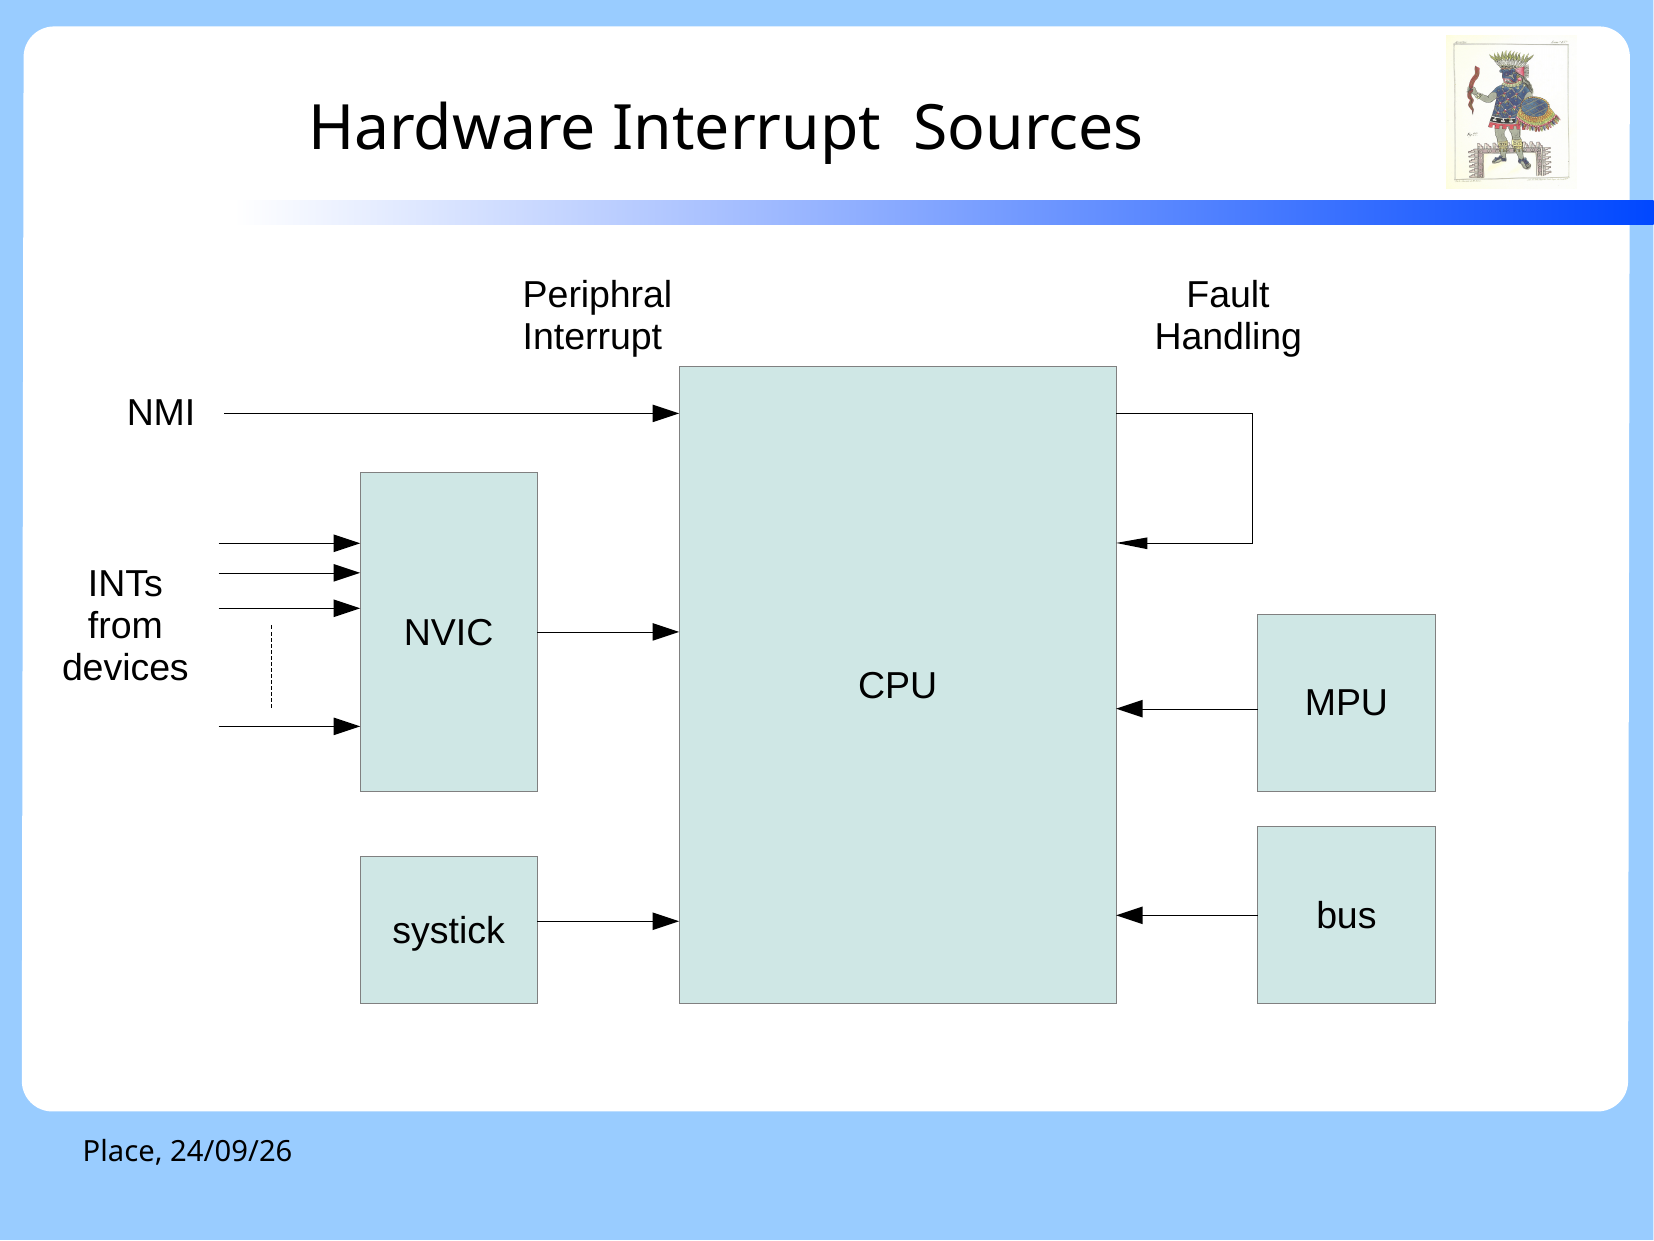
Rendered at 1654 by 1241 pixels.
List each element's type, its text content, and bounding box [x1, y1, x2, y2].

subtitle [1117, 414, 1252, 543]
title Hardware Interrupt Sources [82, 49, 1371, 201]
text_box INTs from devices [47, 555, 204, 696]
text_box NVIC [360, 472, 538, 792]
text_box bus [1257, 826, 1436, 1004]
text_box systick [360, 856, 538, 1004]
picture [1446, 35, 1577, 189]
text_box CPU [679, 366, 1117, 1004]
text_box MPU [1257, 614, 1436, 792]
text_box Periphral Interrupt [507, 265, 688, 365]
text_box Fault Handling [1139, 265, 1317, 365]
subtitle [82, 201, 1371, 1055]
text_box NMI [112, 383, 211, 441]
subtitle [1117, 710, 1371, 915]
